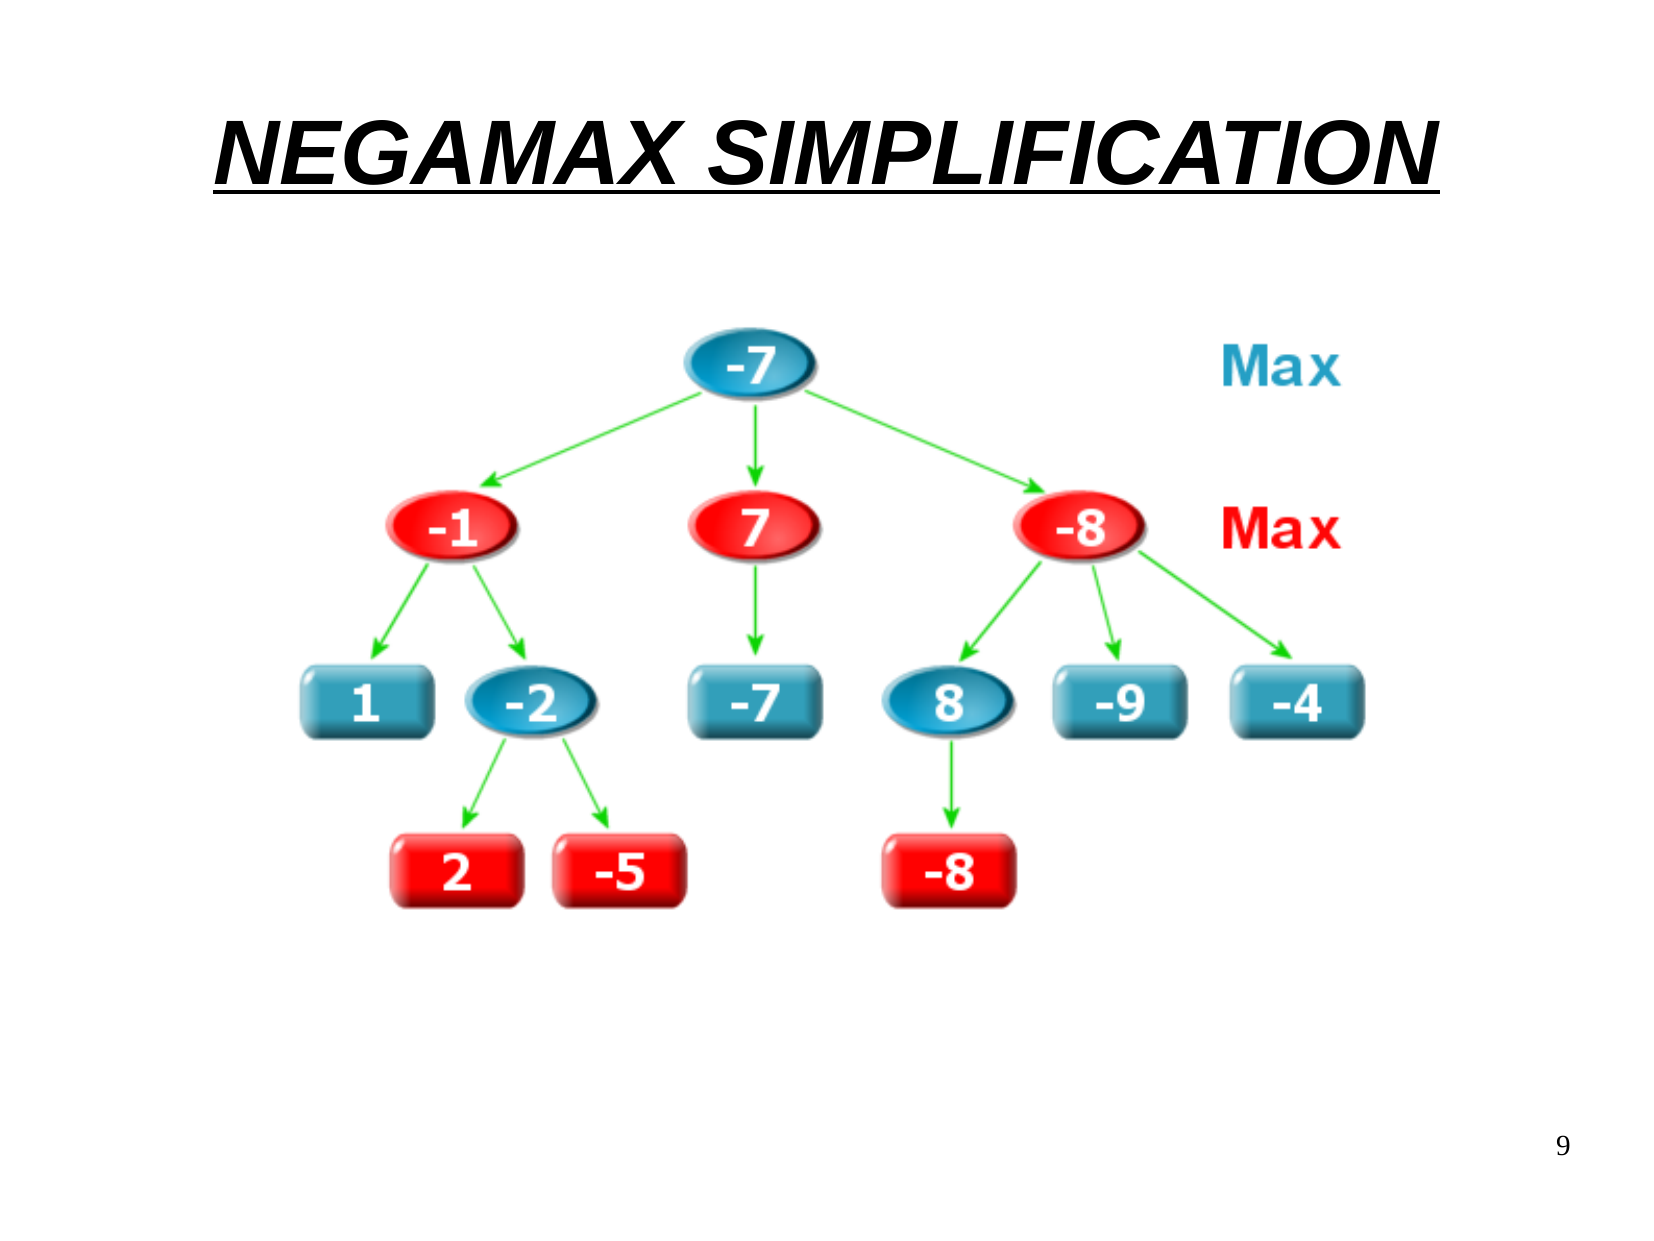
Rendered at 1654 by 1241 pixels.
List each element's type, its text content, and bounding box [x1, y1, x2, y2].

picture [267, 303, 1393, 943]
title NEGAMAX SIMPLIFICATION [82, 49, 1571, 257]
